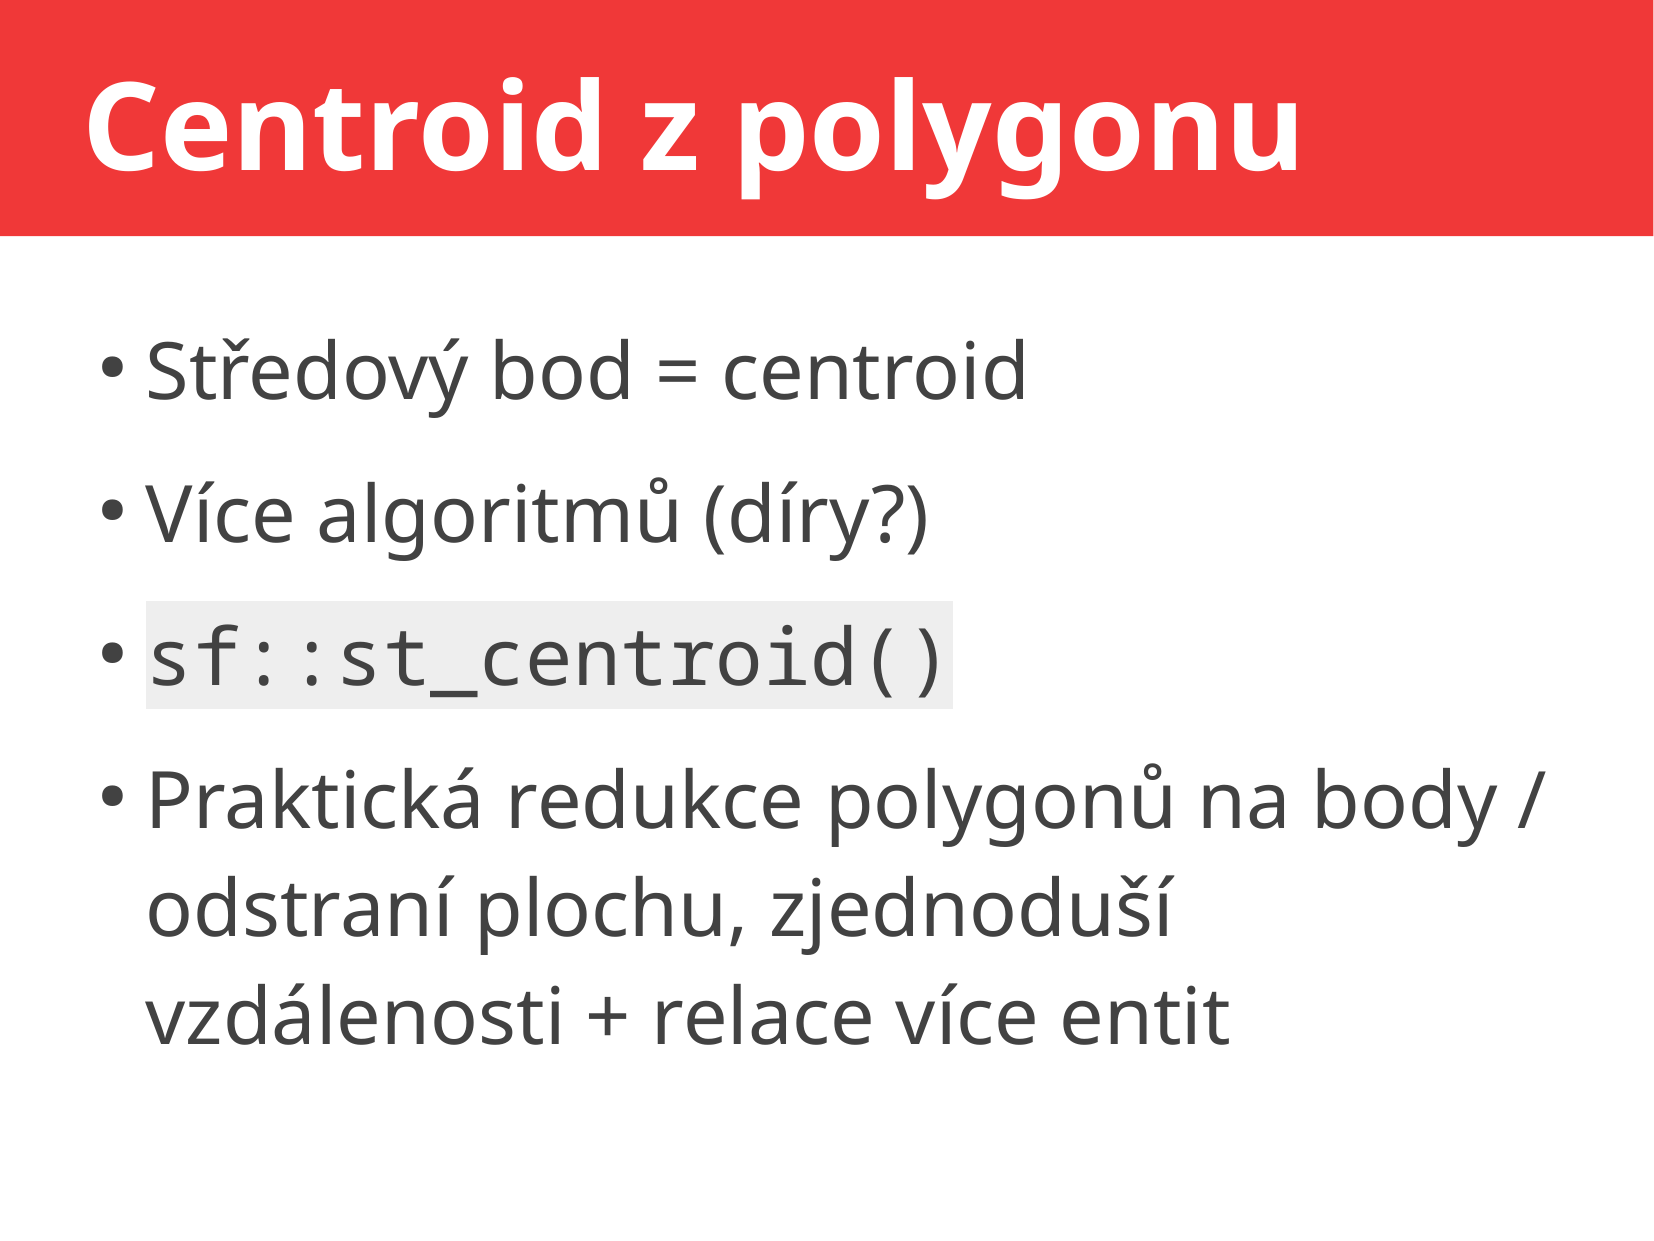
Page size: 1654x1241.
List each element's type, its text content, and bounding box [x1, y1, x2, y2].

list Středový bod = centroid Více algoritmů (díry?) sf::st_centroid() Praktická redukce polygonů na body / odstraní plochu, zjednoduší vzdálenosti + relace více entit [82, 314, 1563, 1080]
title Centroid z polygonu [82, 19, 1571, 227]
